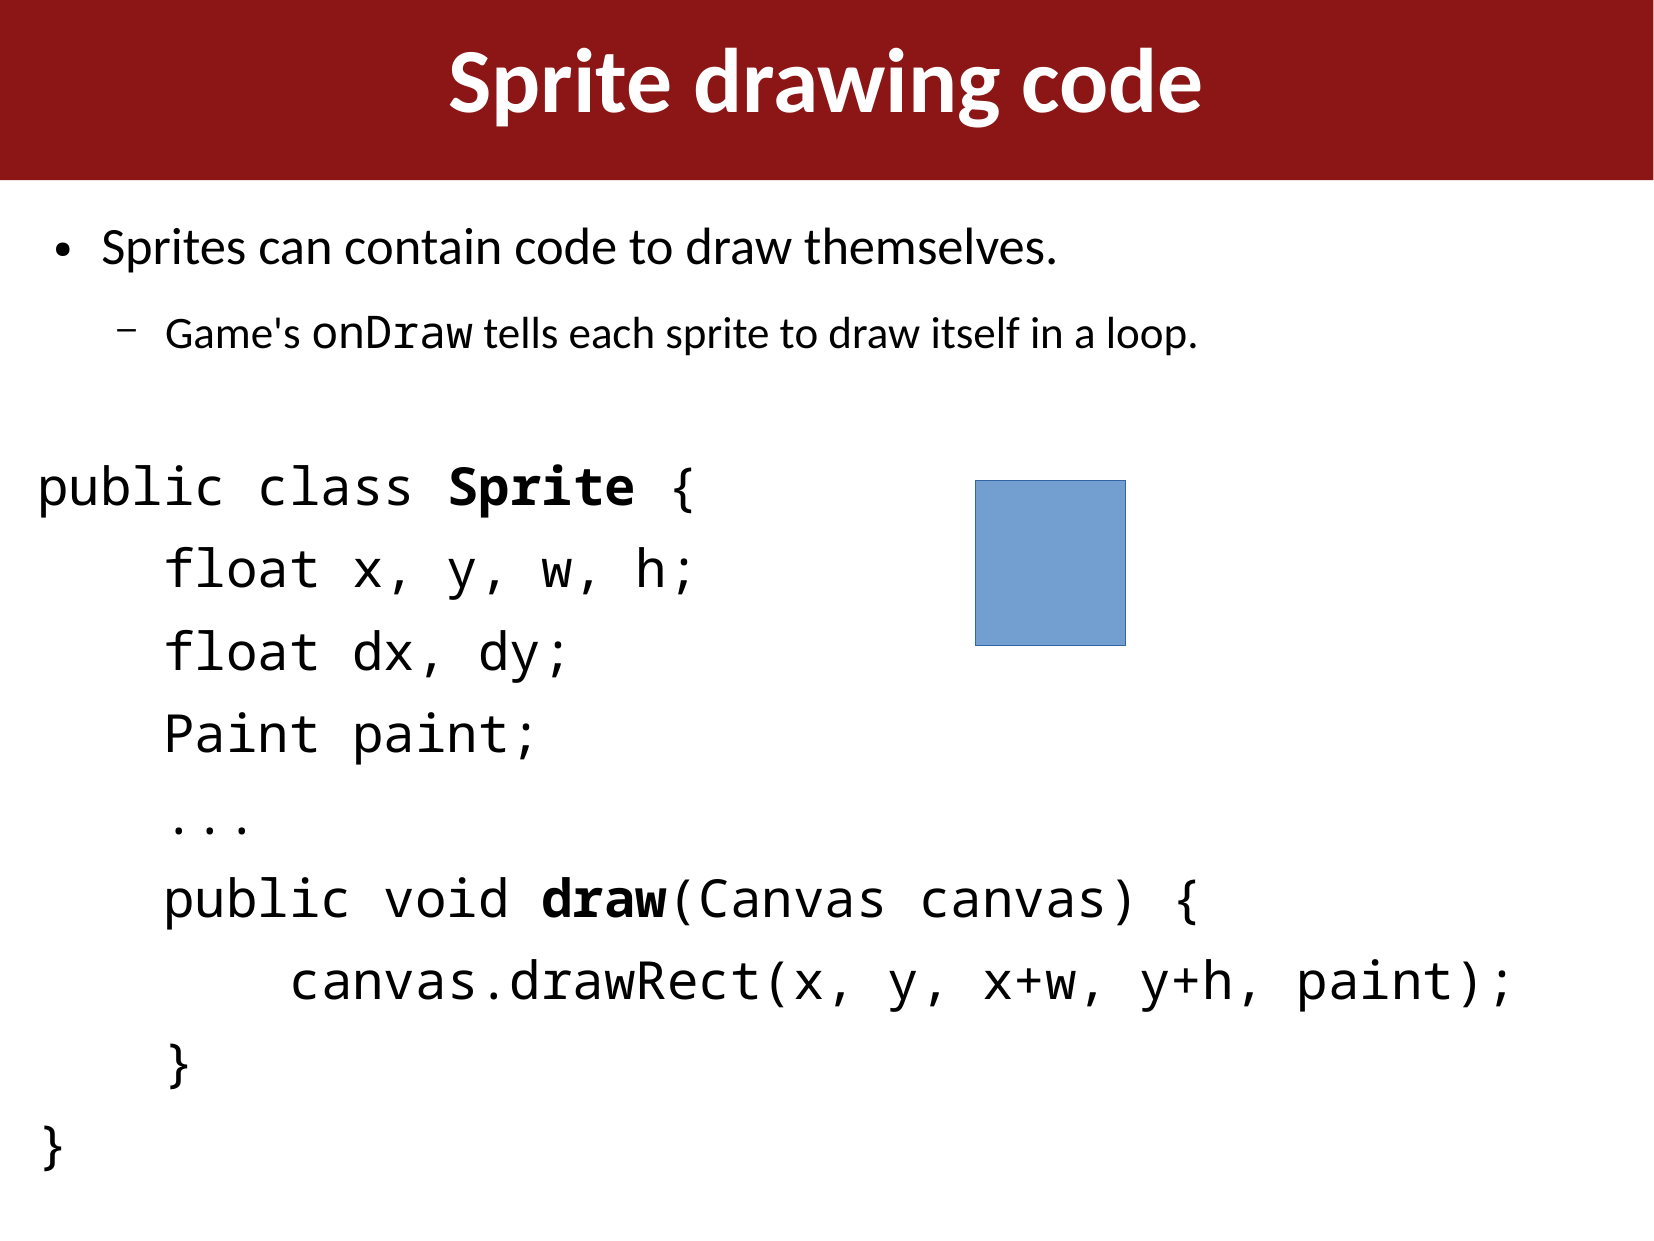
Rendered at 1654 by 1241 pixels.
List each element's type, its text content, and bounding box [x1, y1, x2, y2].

text_box [975, 480, 1126, 646]
title Sprite drawing code [0, 0, 1654, 181]
list Sprites can contain code to draw themselves. Game's onDraw tells each sprite to draw itself in a loop. public class Sprite { float x, y, w, h; float dx, dy; Paint paint; ... public void draw(Canvas canvas) { canvas.drawRect(x, y, x+w, y+h, paint); } } [37, 225, 1636, 1186]
